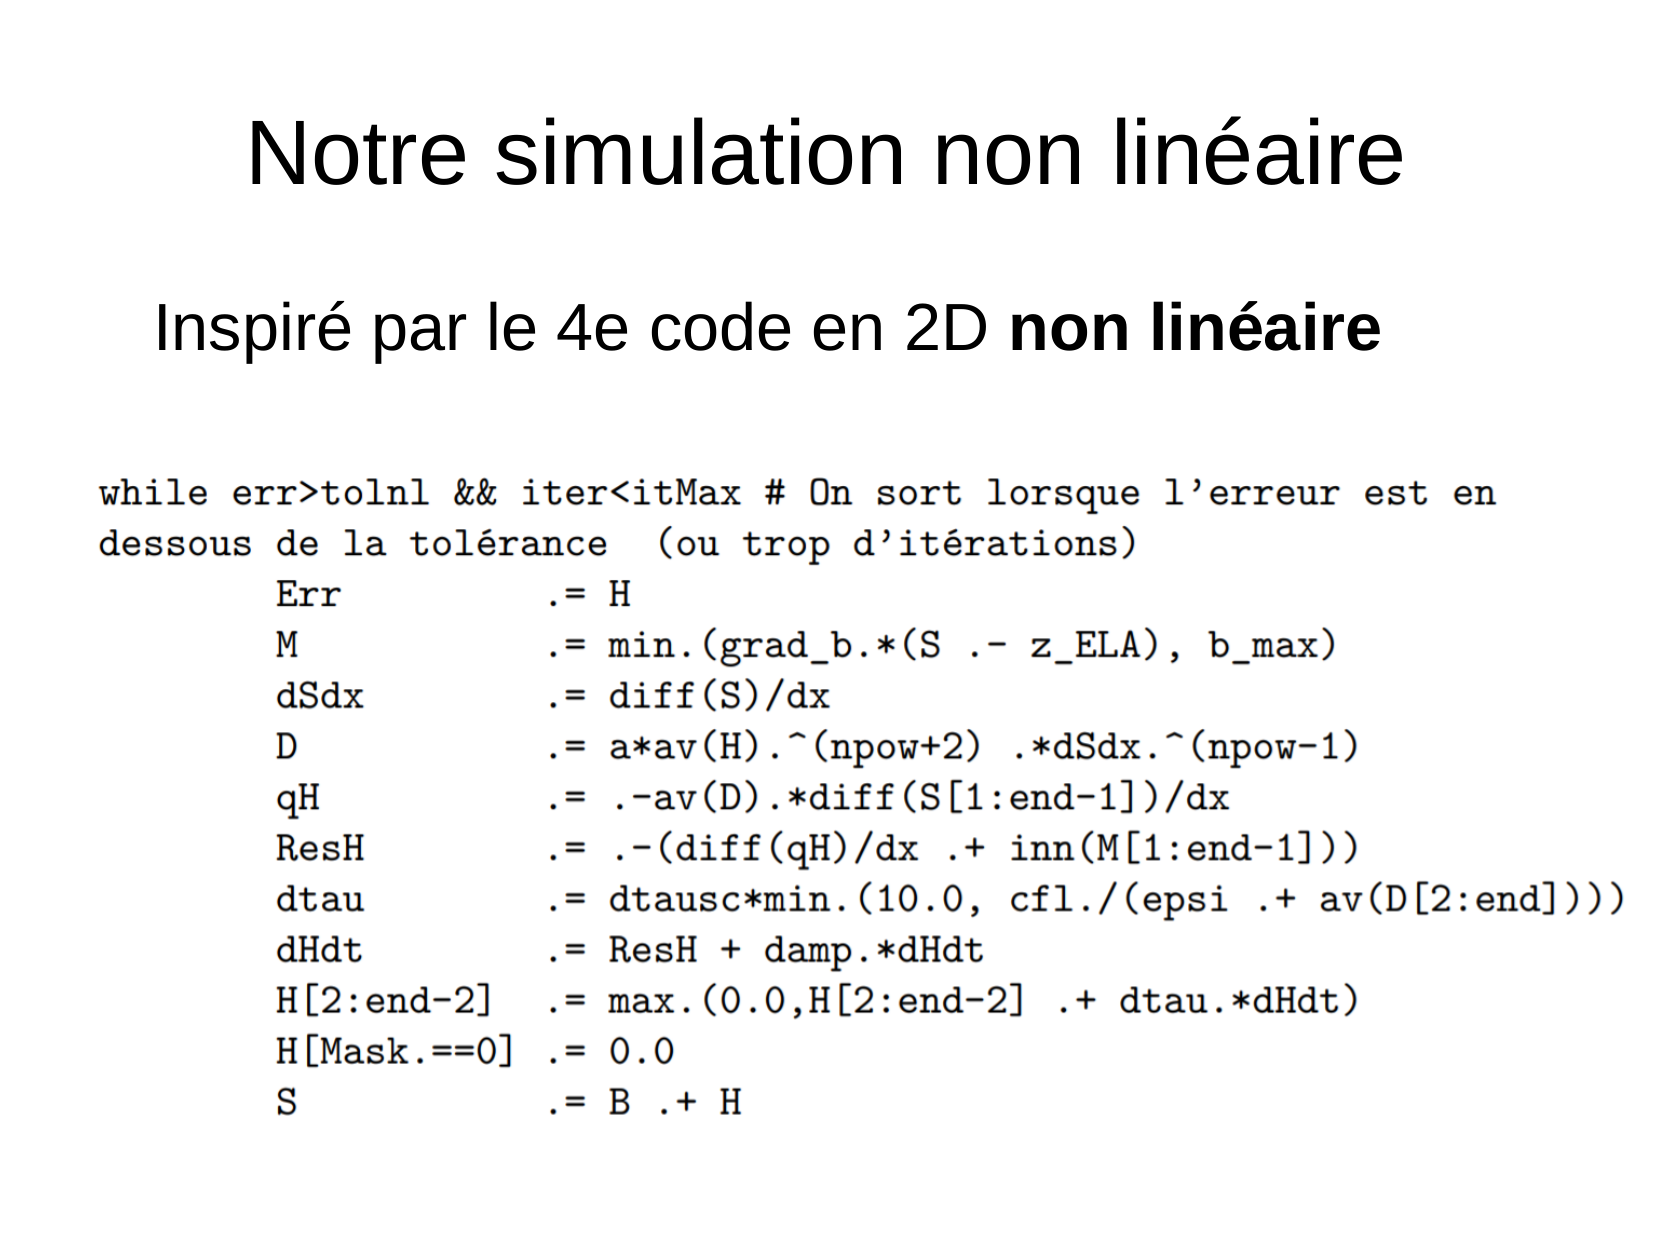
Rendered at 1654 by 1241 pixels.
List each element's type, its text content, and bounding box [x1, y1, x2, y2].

picture [75, 458, 1654, 1201]
title Notre simulation non linéaire [82, 49, 1571, 257]
list Inspiré par le 4e code en 2D non linéaire [82, 290, 1571, 458]
